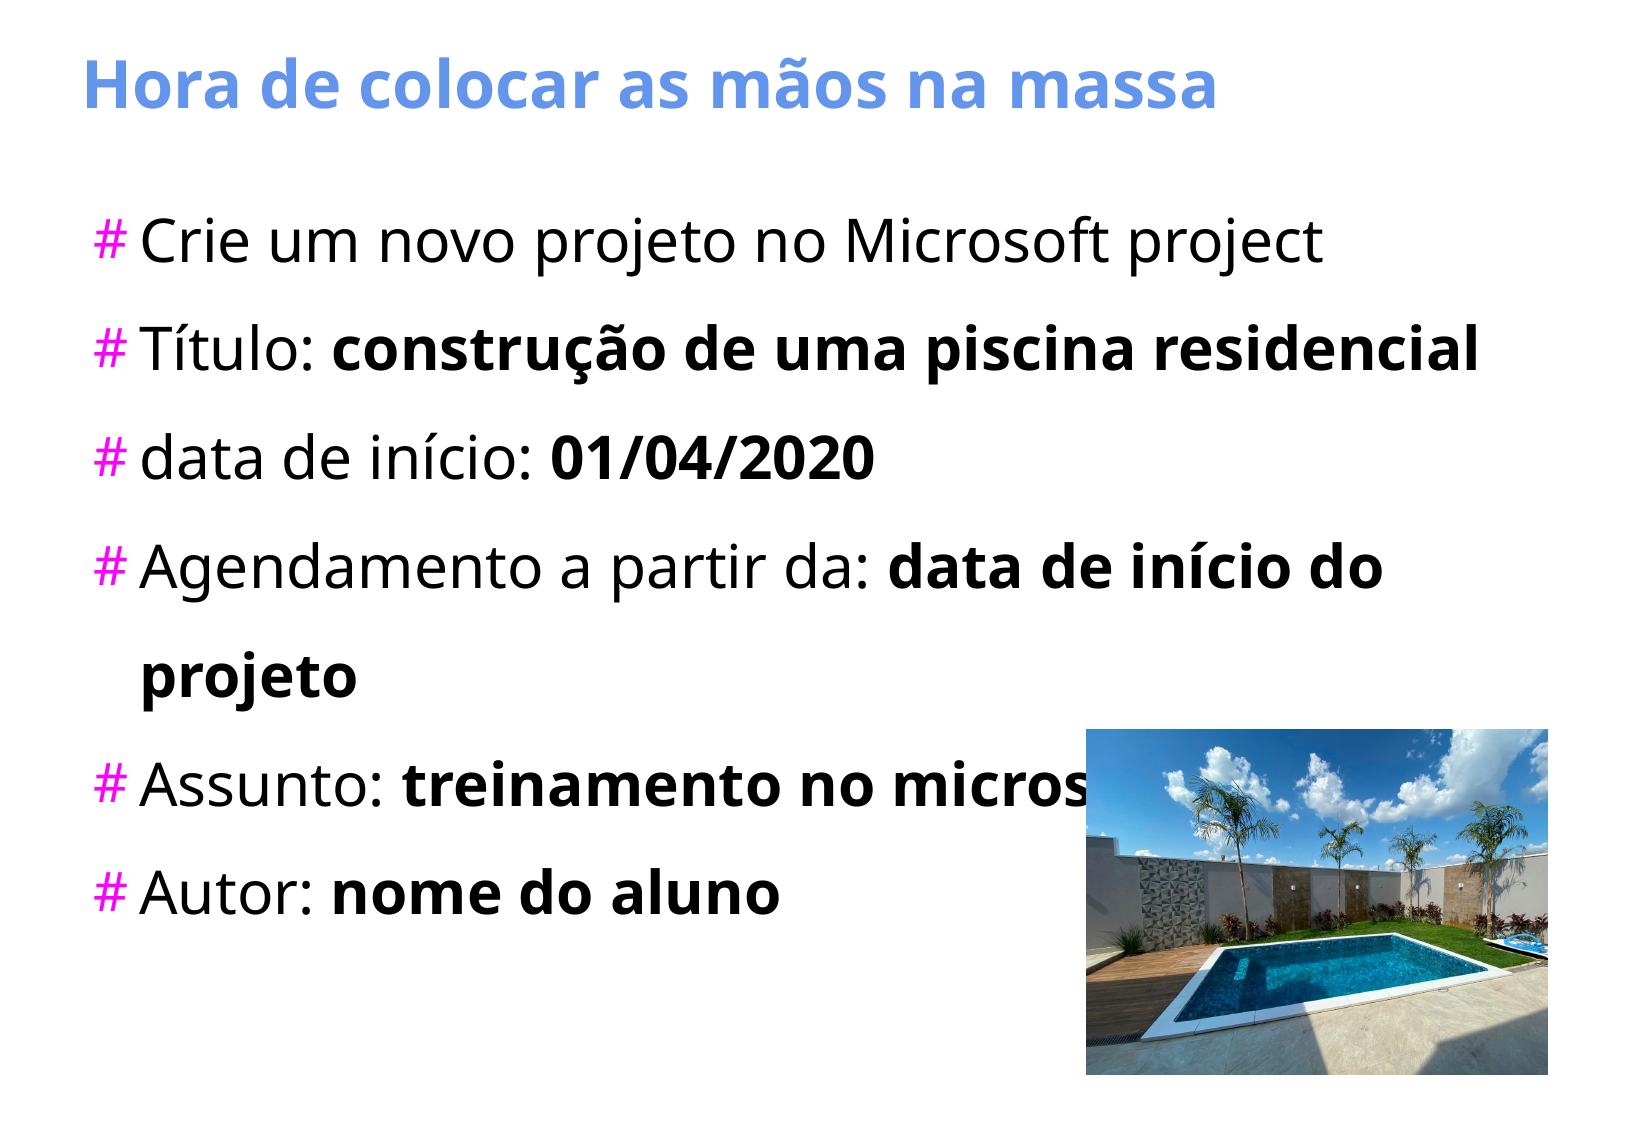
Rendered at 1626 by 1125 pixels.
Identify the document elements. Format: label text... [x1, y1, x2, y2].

title Hora de colocar as mãos na massa [81, 41, 1544, 122]
list Crie um novo projeto no Microsoft project Título: construção de uma piscina residencial data de início: 01/04/2020 Agendamento a partir da: data de início do projeto Assunto: treinamento no microsoft project Autor: nome do aluno [81, 165, 1544, 1016]
picture [1086, 729, 1548, 1075]
